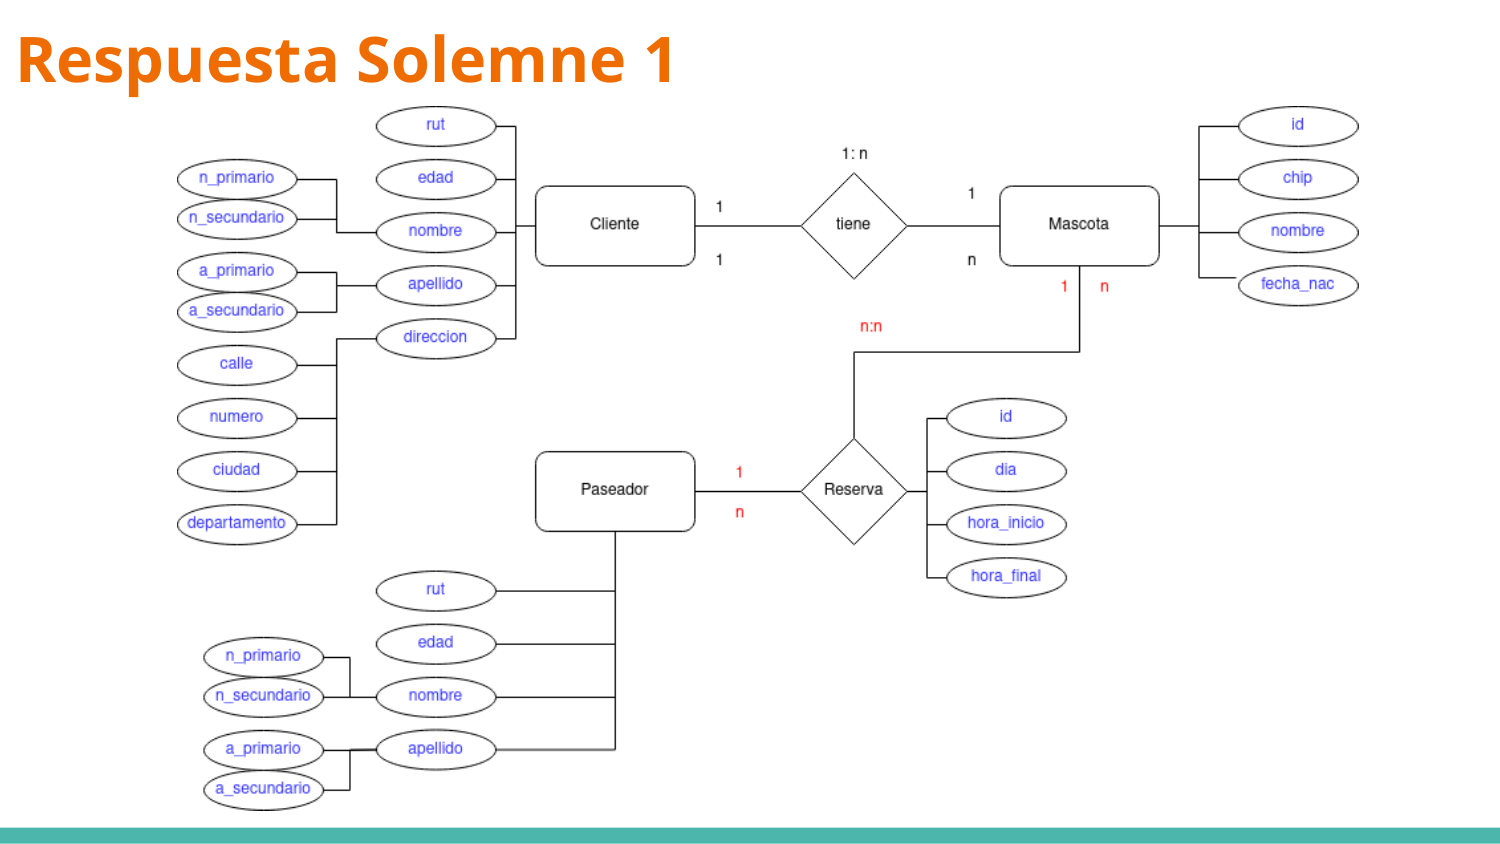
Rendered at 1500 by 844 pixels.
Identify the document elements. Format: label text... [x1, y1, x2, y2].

title Respuesta Solemne 1 [0, 0, 1398, 116]
picture [177, 106, 1359, 811]
